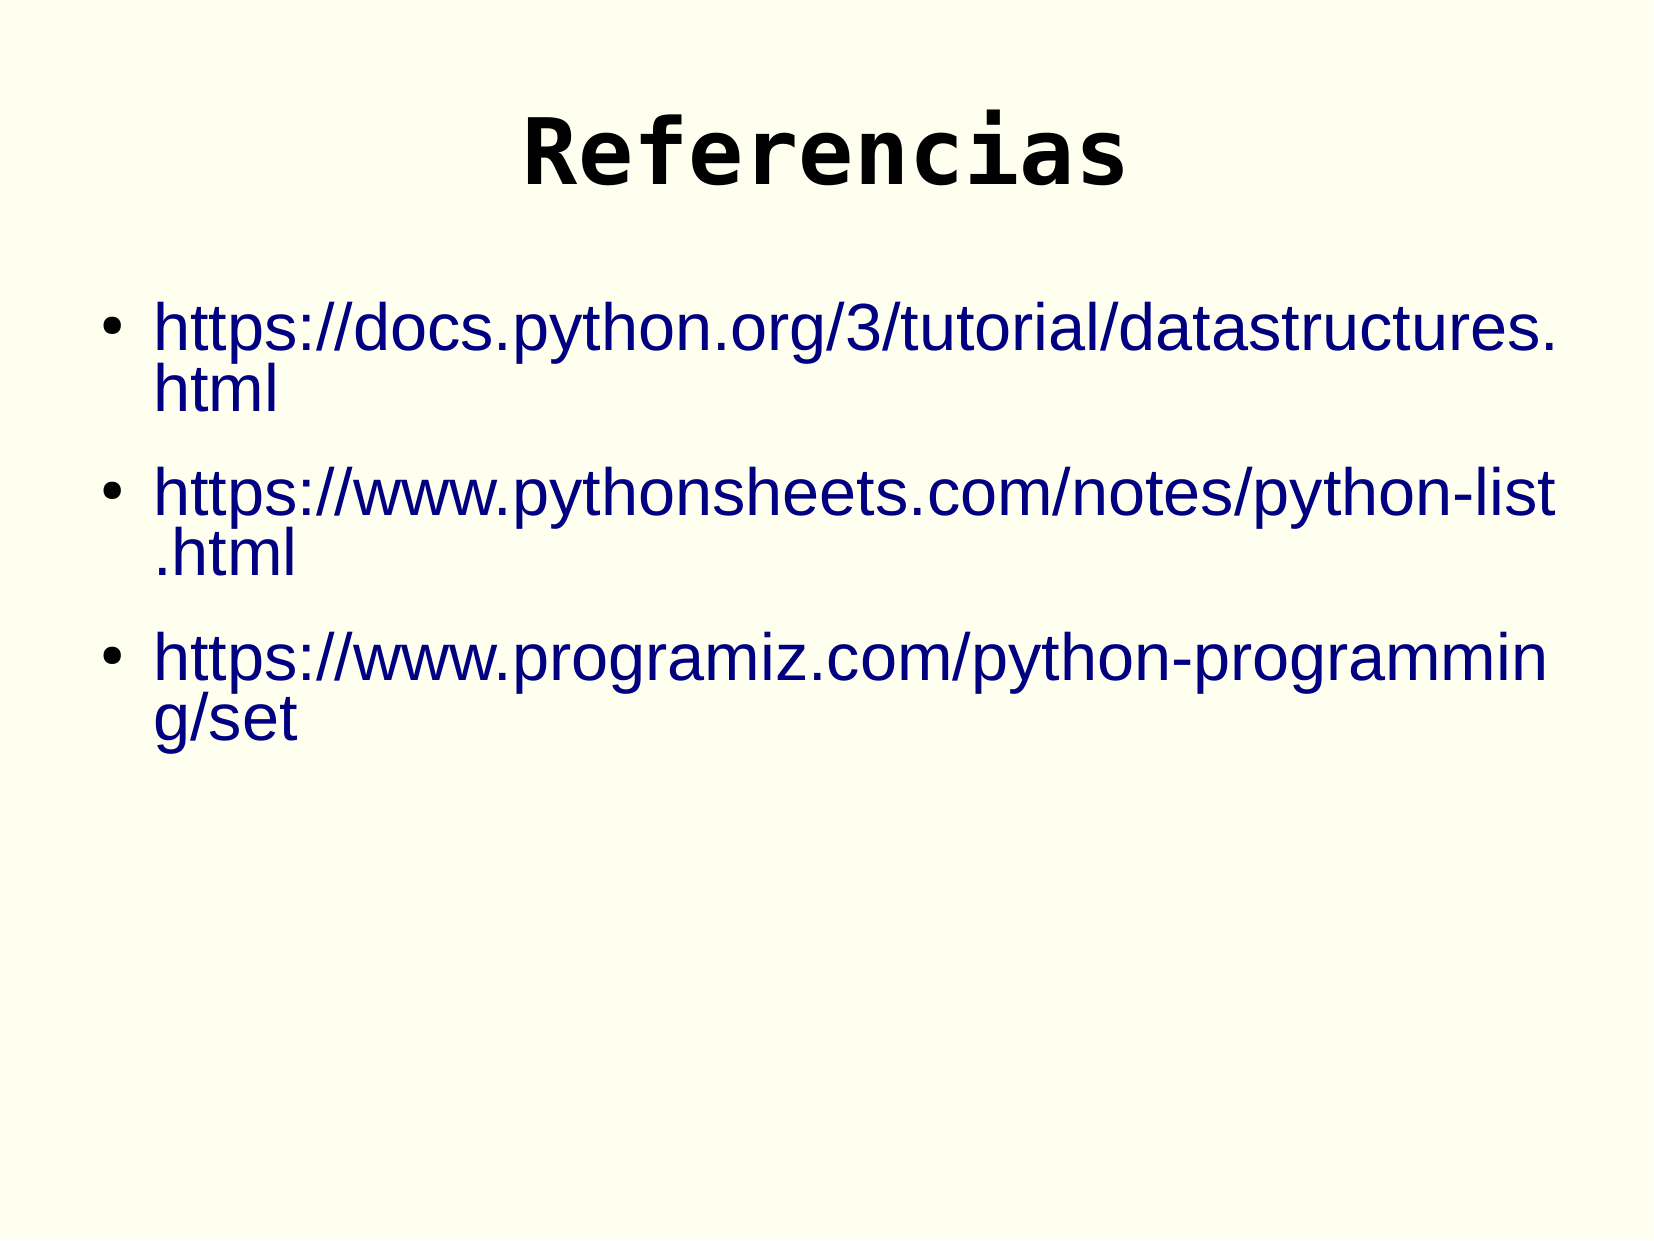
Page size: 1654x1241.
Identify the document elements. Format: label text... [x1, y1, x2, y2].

title Referencias [82, 49, 1571, 257]
list https://docs.python.org/3/tutorial/datastructures.html https://www.pythonsheets.com/notes/python-list.html https://www.programiz.com/python-programming/set [82, 290, 1571, 1010]
